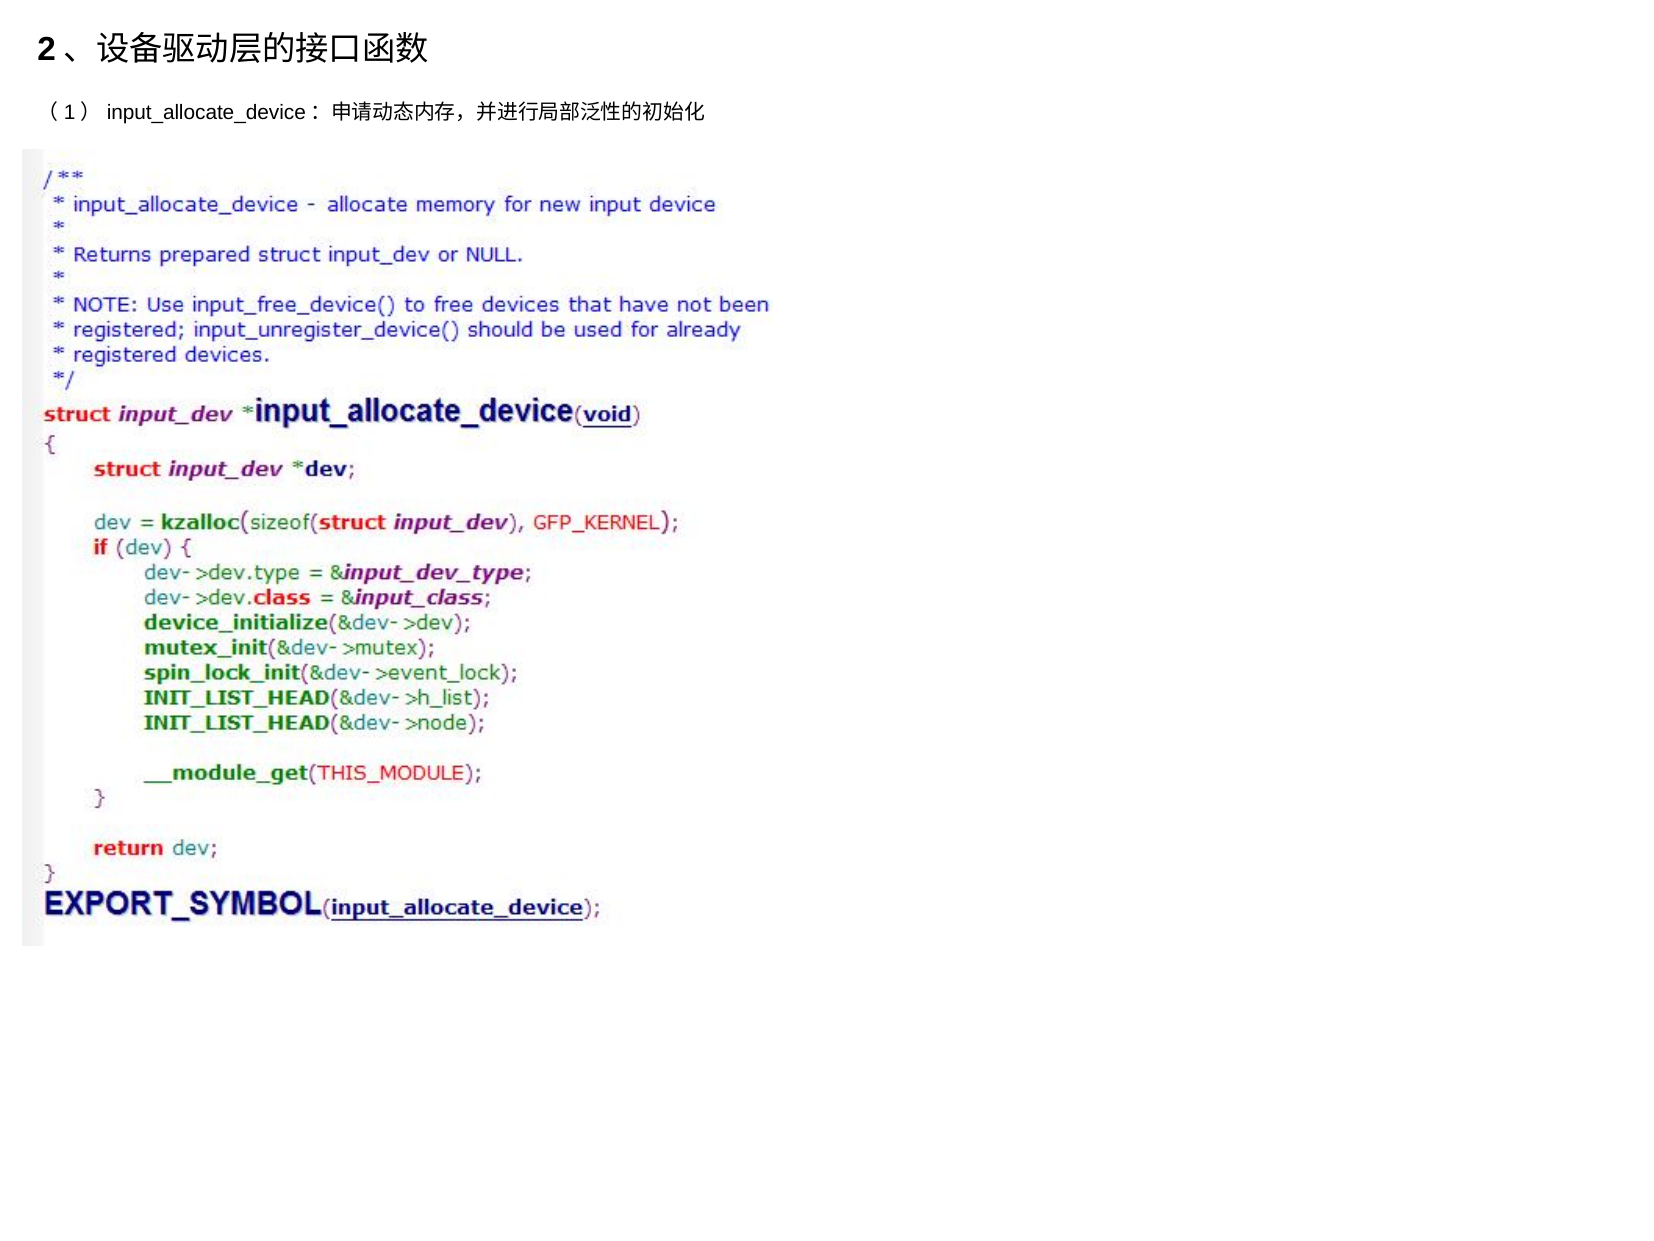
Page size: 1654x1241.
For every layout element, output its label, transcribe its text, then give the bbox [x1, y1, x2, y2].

picture [22, 149, 910, 946]
text_box 2、设备驱动层的接口函数 （1）input_allocate_device：申请动态内存，并进行局部泛性的初始化 [22, 15, 721, 149]
